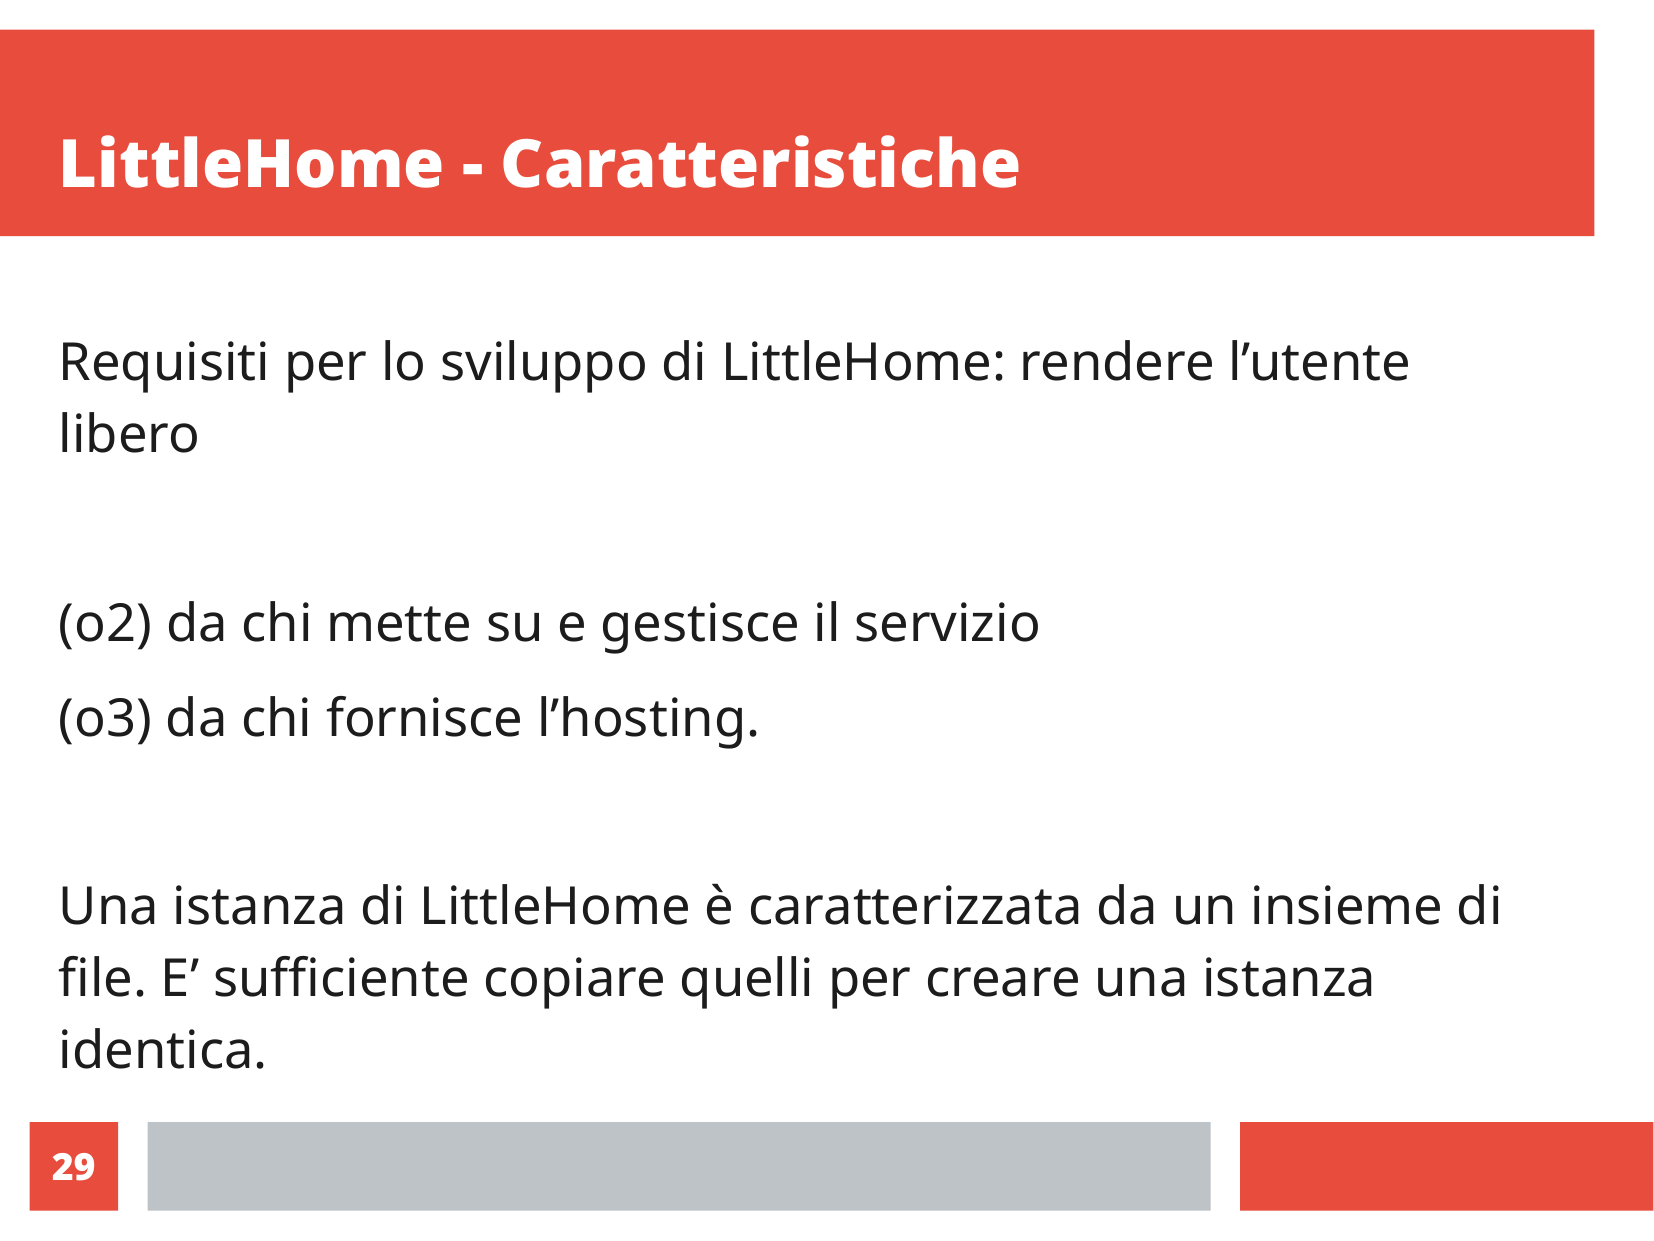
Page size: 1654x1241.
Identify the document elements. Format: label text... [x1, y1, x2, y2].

title LittleHome - Caratteristiche [59, 59, 1595, 207]
list Requisiti per lo sviluppo di LittleHome: rendere l’utente libero (o2) da chi mette su e gestisce il servizio (o3) da chi fornisce l’hosting. Una istanza di LittleHome è caratterizzata da un insieme di file. E’ sufficiente copiare quelli per creare una istanza identica. [59, 324, 1565, 1093]
